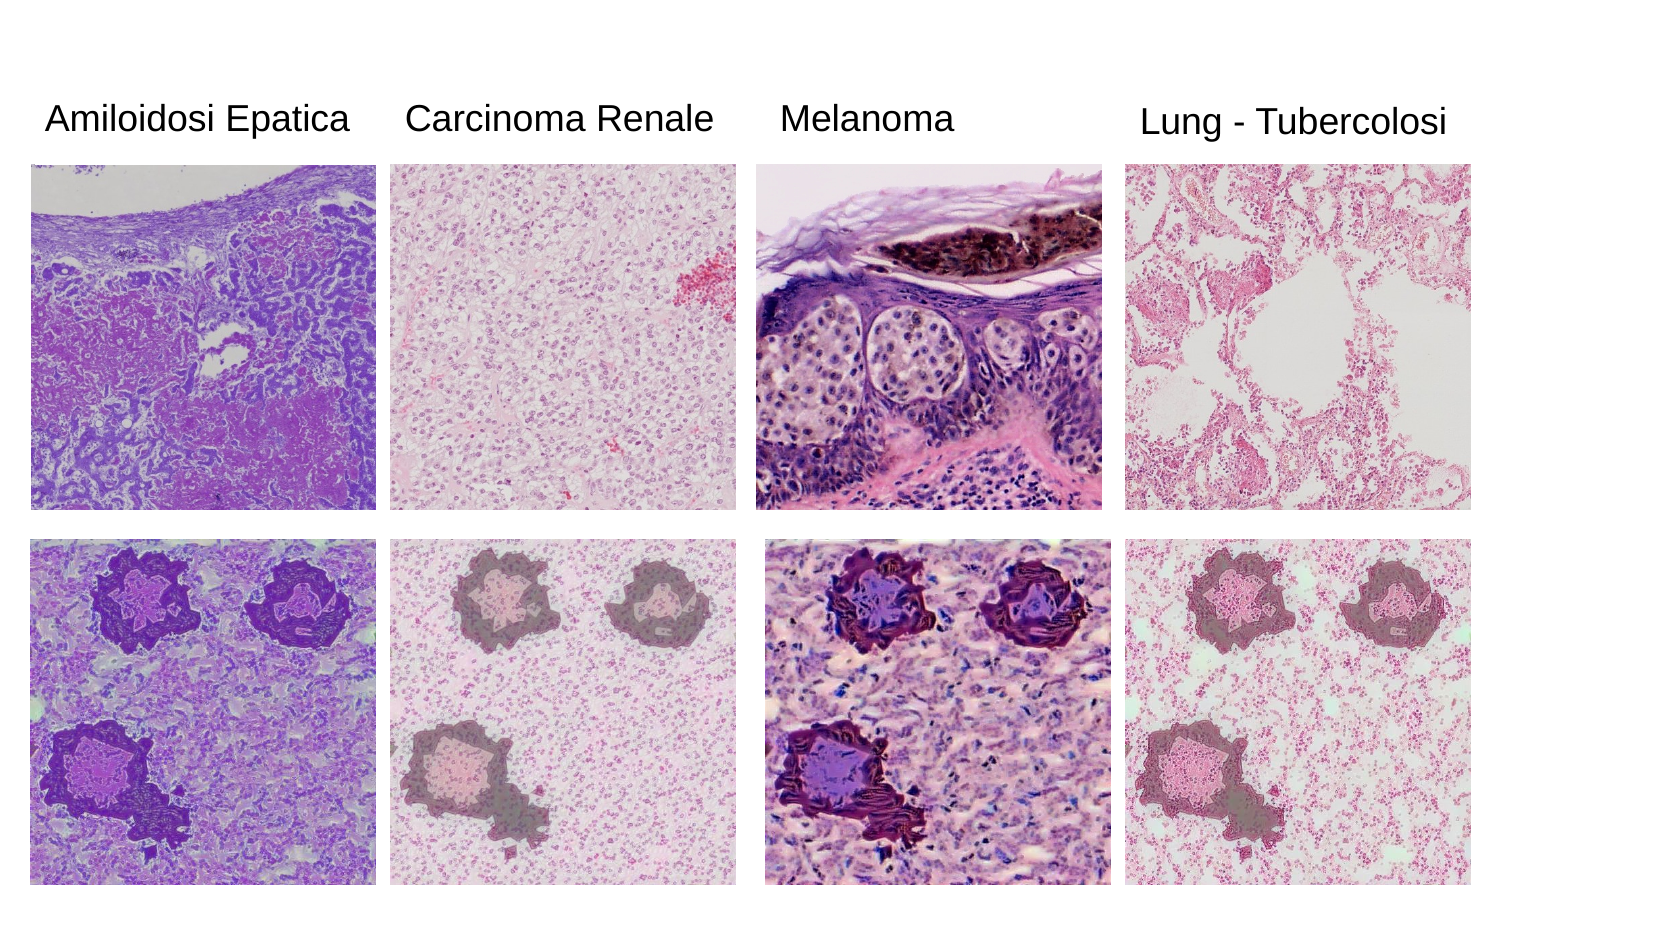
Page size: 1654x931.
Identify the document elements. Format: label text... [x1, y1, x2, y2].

picture [756, 164, 1102, 511]
text_box Lung - Tubercolosi [1125, 93, 1471, 151]
picture [765, 539, 1111, 886]
text_box Carcinoma Renale [390, 90, 736, 147]
text_box Amiloidosi Epatica [30, 90, 376, 147]
picture [390, 164, 736, 511]
picture [30, 164, 376, 511]
picture [1125, 539, 1471, 886]
picture [1125, 164, 1471, 511]
picture [390, 539, 736, 886]
picture [30, 539, 376, 886]
text_box Melanoma [765, 90, 1096, 147]
